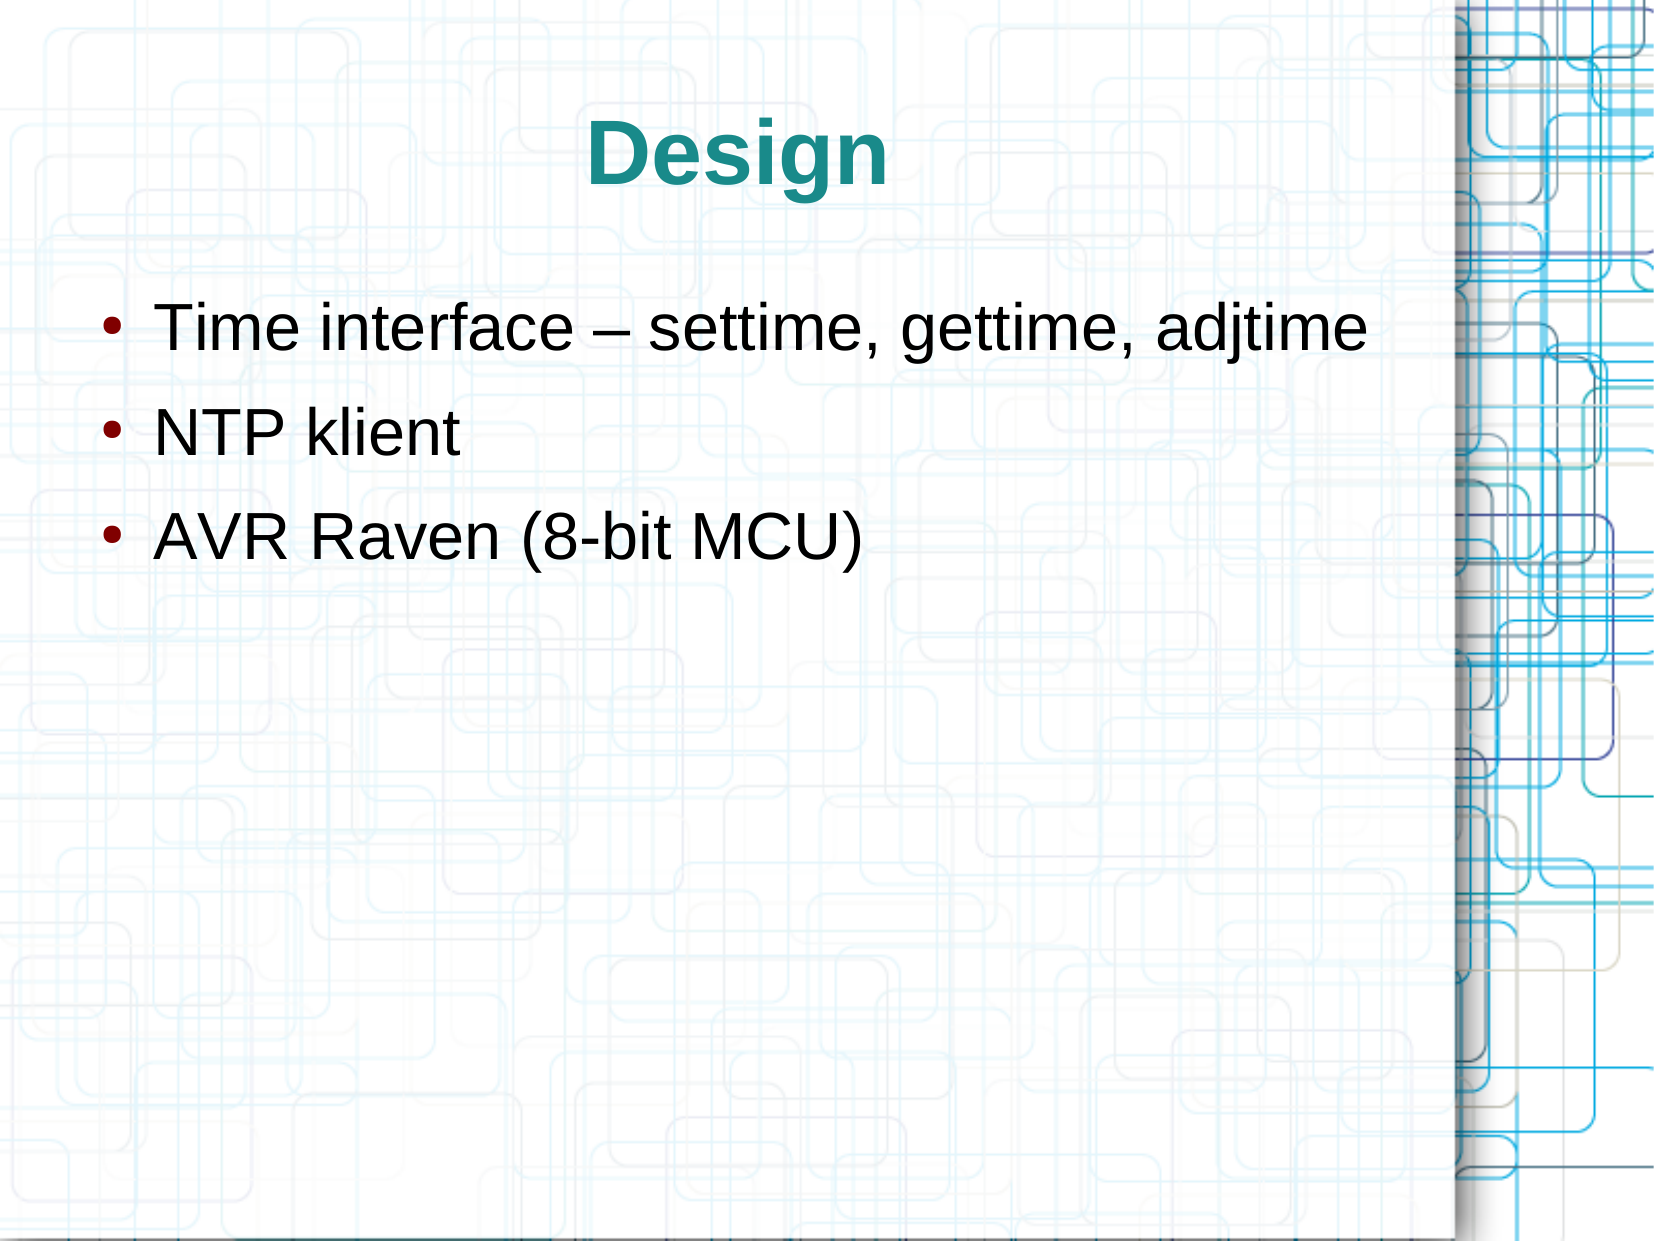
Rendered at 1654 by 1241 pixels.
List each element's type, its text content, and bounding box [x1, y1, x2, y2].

list Time interface – settime, gettime, adjtime NTP klient AVR Raven (8-bit MCU) [82, 290, 1418, 1094]
picture [0, 0, 1654, 1241]
title Design [59, 56, 1418, 250]
